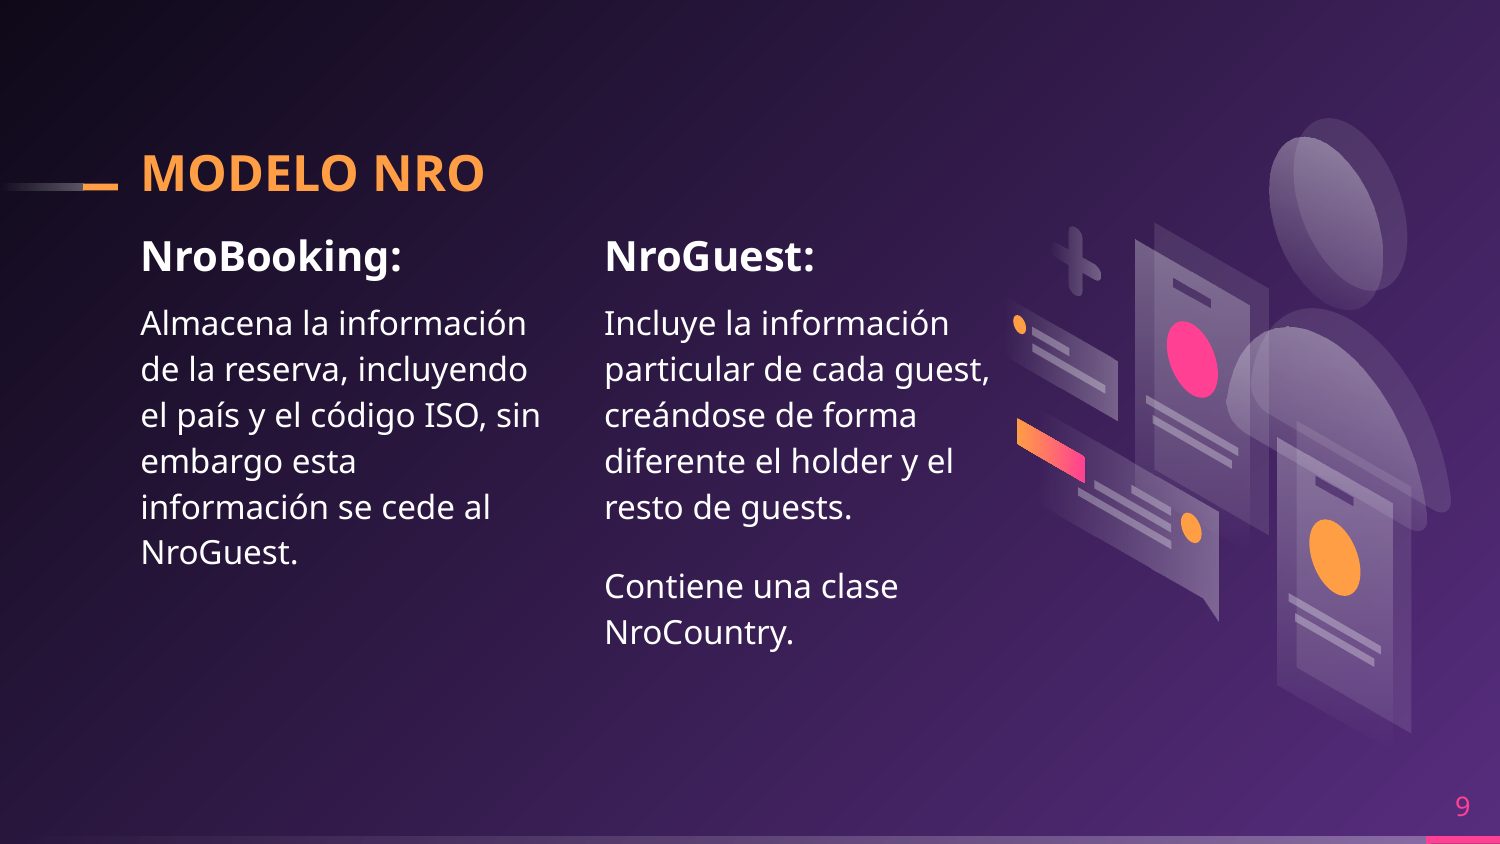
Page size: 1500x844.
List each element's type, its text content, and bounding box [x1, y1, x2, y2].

text_box [1003, 295, 1118, 421]
list NroBooking: Almacena la información de la reserva, incluyendo el país y el código ISO, sin embargo esta información se cede al NroGuest. [140, 222, 547, 783]
text_box [1049, 226, 1101, 296]
text_box [1269, 118, 1408, 310]
text_box [1016, 222, 1451, 751]
list NroGuest: Incluye la información particular de cada guest, creándose de forma diferente el holder y el resto de guests. Contiene una clase NroCountry. [604, 222, 1011, 783]
slide_number <número> [1426, 779, 1500, 836]
title MODELO NRO [140, 137, 1011, 202]
